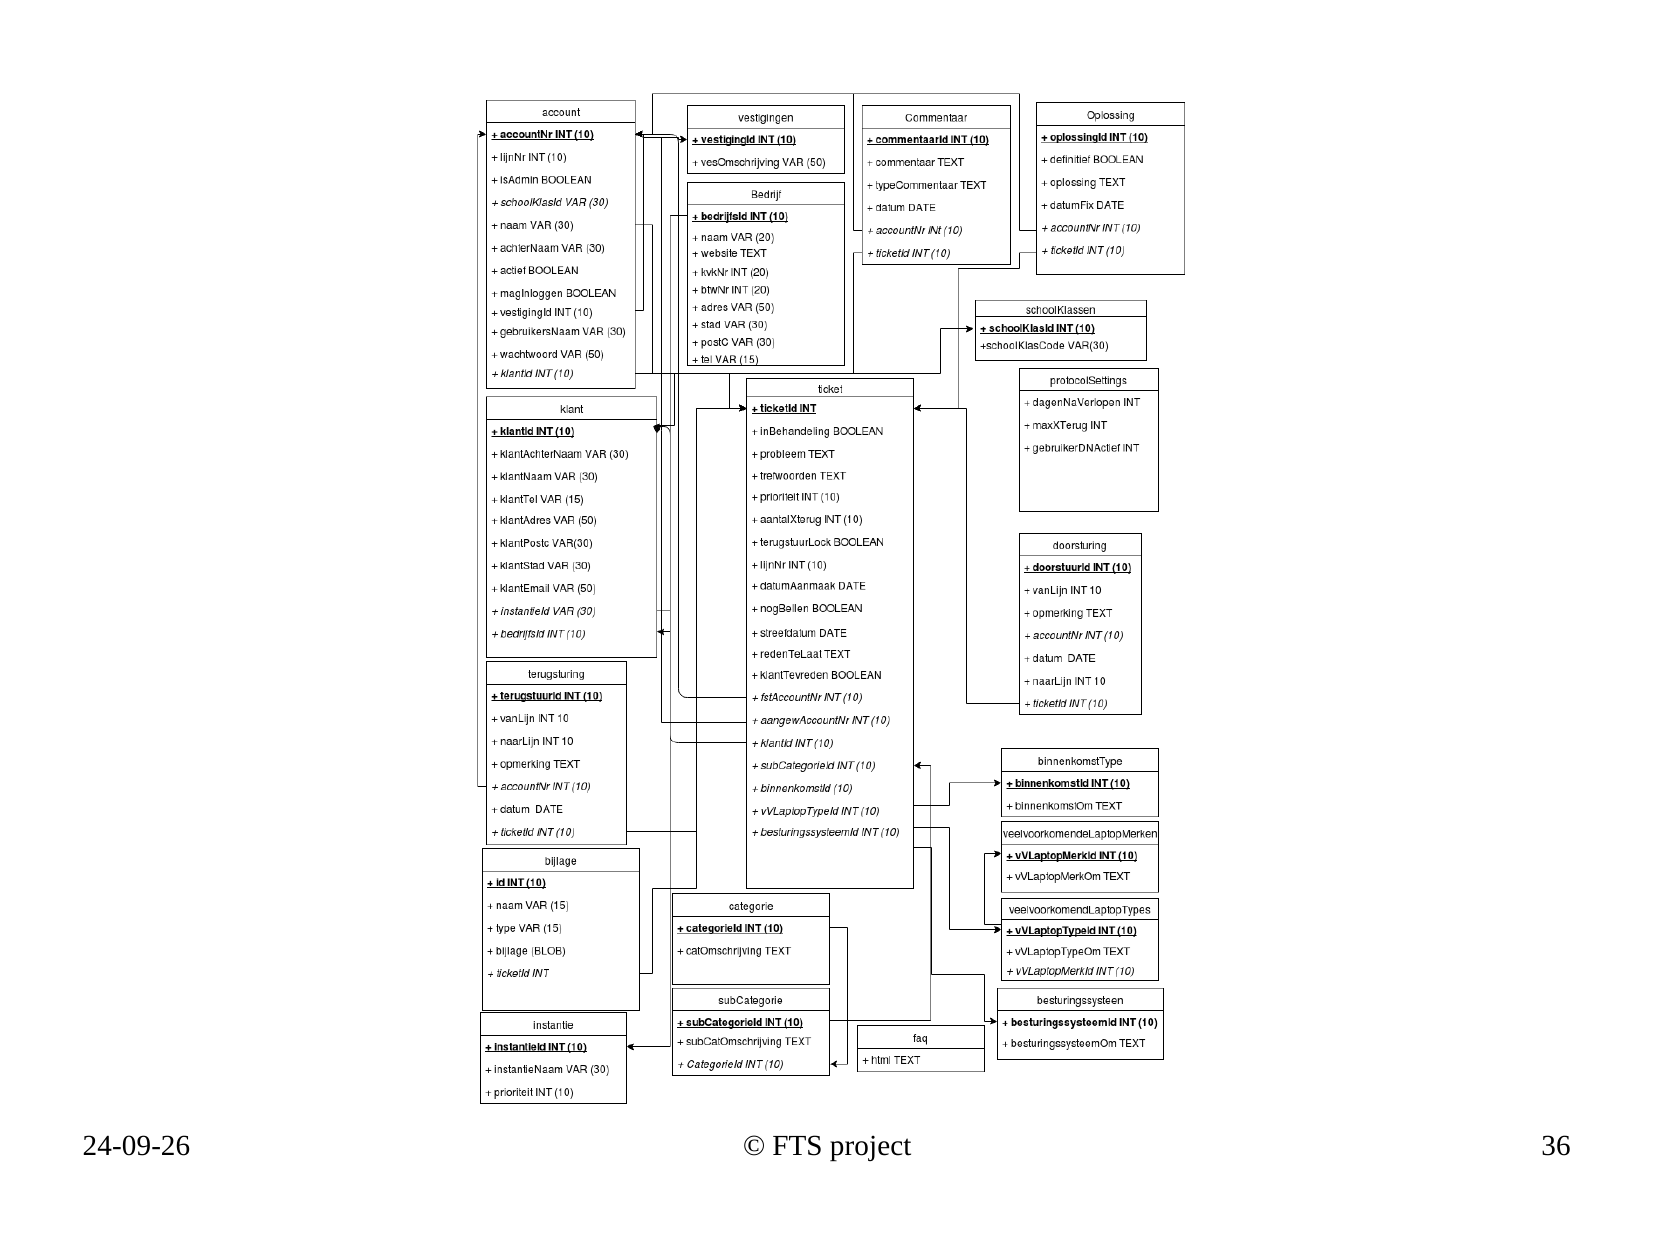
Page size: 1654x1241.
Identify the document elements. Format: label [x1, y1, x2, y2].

picture [471, 87, 1185, 1106]
